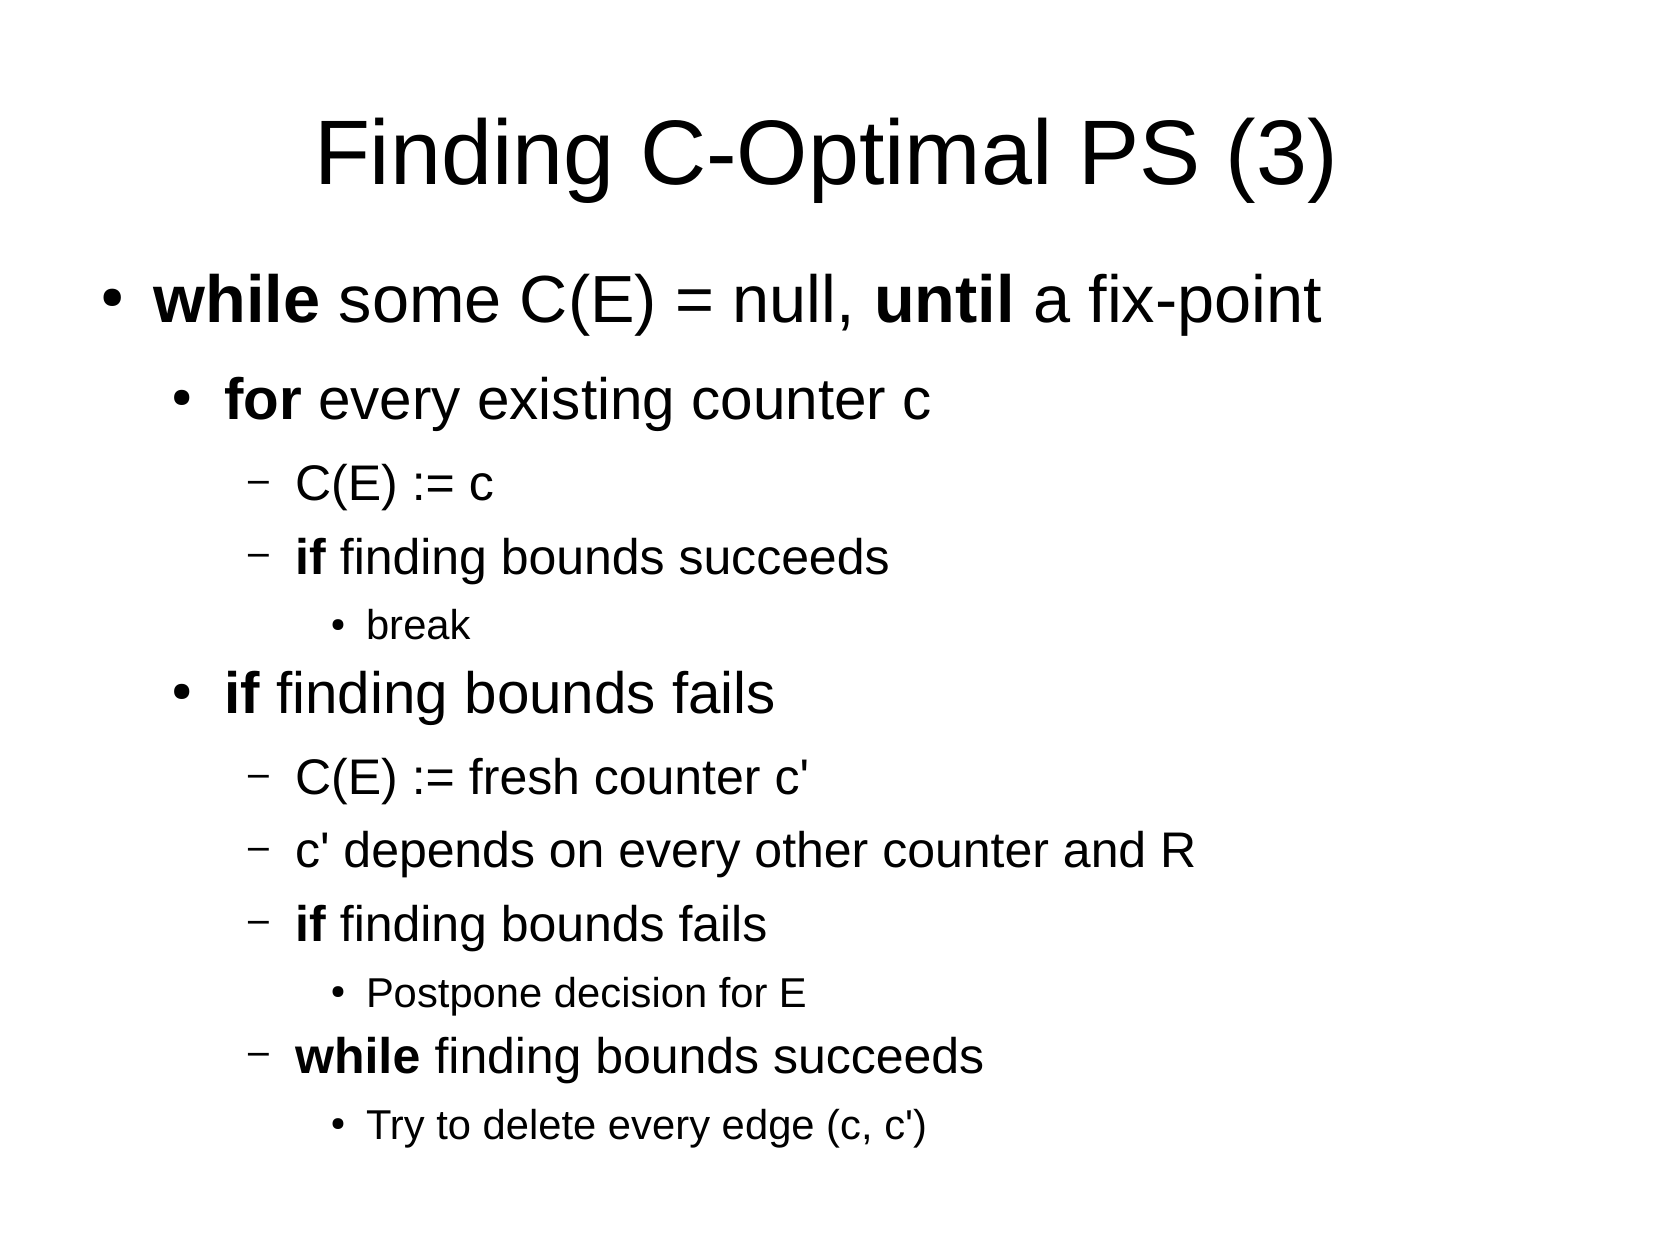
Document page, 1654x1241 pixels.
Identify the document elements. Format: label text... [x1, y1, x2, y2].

list while some C(E) = null, until a fix-point for every existing counter c C(E) := c if finding bounds succeeds break if finding bounds fails C(E) := fresh counter c' c' depends on every other counter and R if finding bounds fails Postpone decision for E while finding bounds succeeds Try to delete every edge (c, c') [82, 262, 1613, 1201]
title Finding C-Optimal PS (3) [82, 56, 1571, 250]
